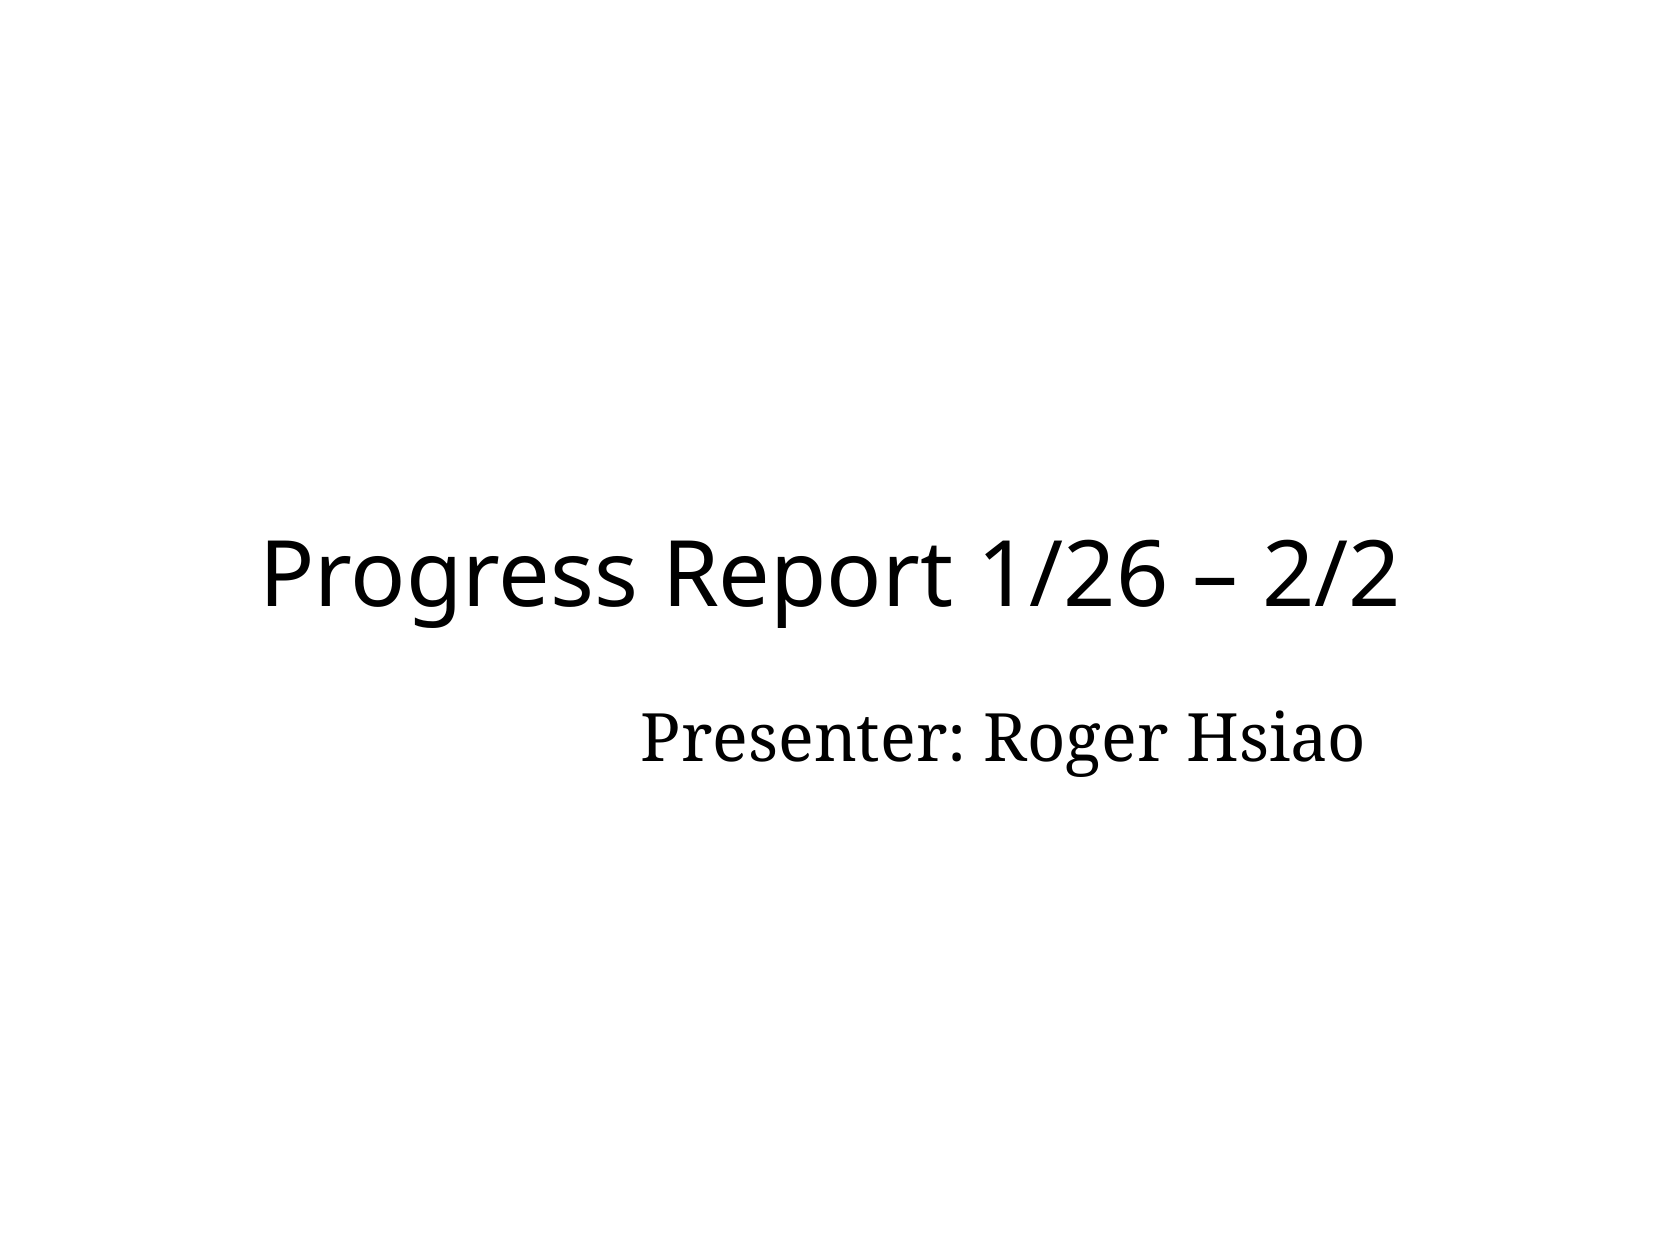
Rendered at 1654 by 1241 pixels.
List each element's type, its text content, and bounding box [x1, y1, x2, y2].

title Progress Report 1/26 – 2/2 [86, 467, 1576, 676]
list Presenter: Roger Hsiao [570, 690, 1571, 1010]
